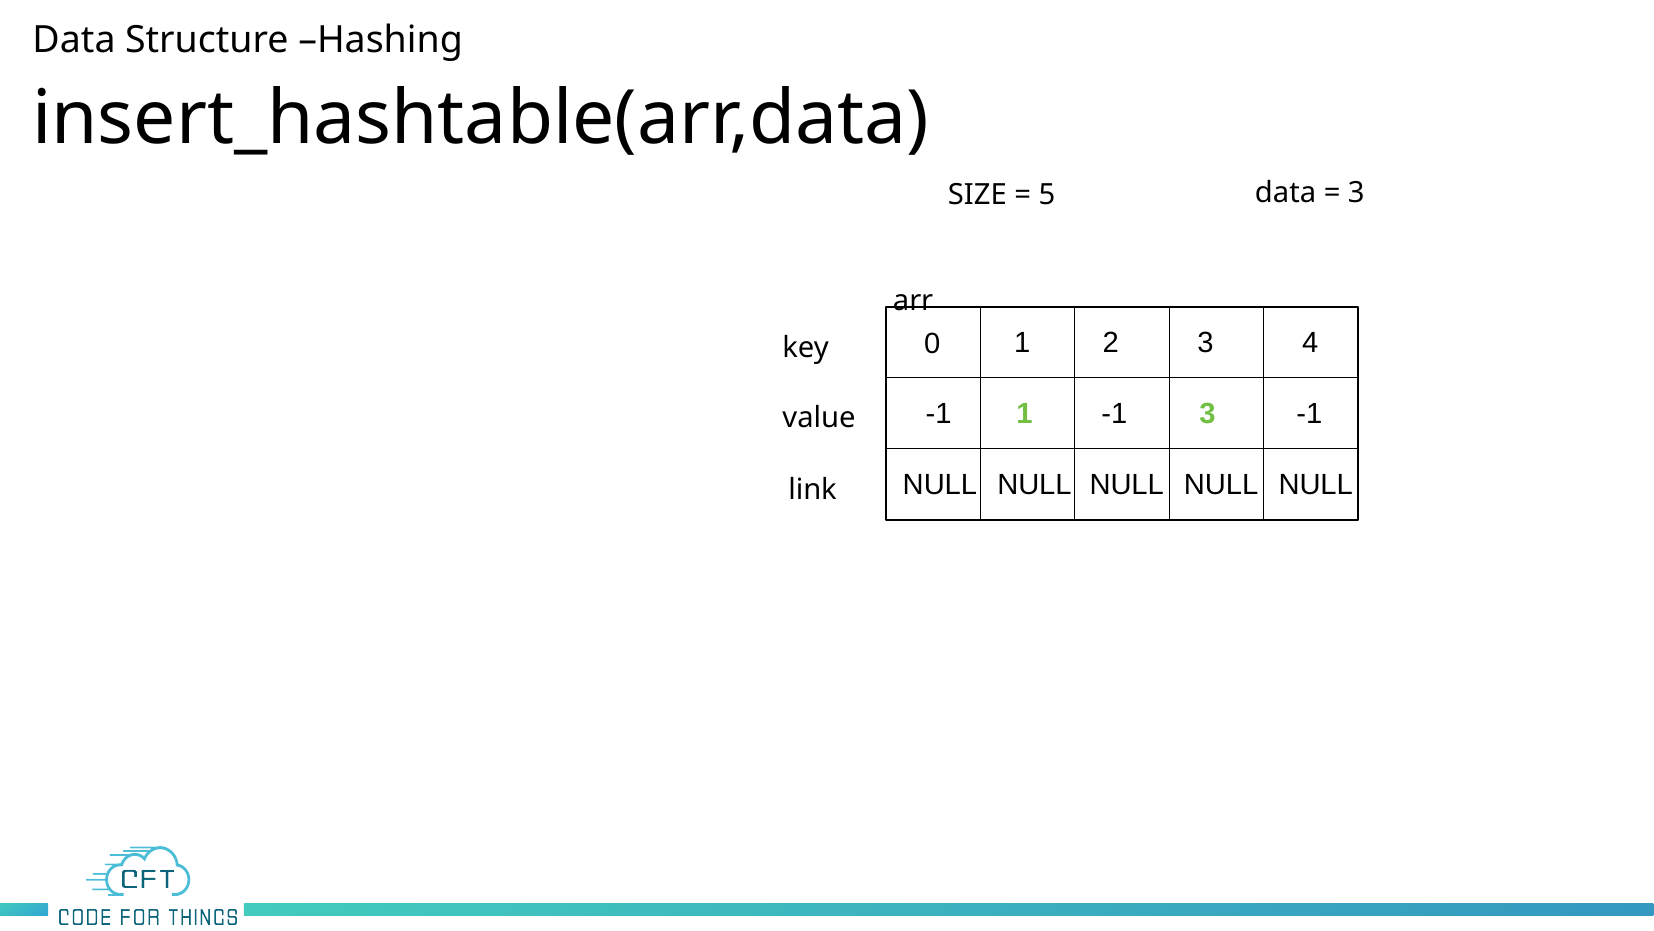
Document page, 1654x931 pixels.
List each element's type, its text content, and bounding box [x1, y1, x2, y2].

text_box [898, 378, 980, 448]
title Data Structure –Hashing insert_hashtable(arr,data) [32, 12, 1184, 166]
text_box 1 [1001, 389, 1058, 438]
text_box [1170, 307, 1263, 377]
text_box [1264, 509, 1359, 520]
text_box [898, 449, 980, 460]
text_box NULL [1169, 460, 1263, 508]
text_box SIZE = 5 [933, 165, 1111, 215]
text_box NULL [1074, 460, 1169, 508]
text_box data = 3 [1240, 163, 1418, 213]
text_box -1 [910, 389, 967, 438]
text_box link [773, 460, 863, 510]
text_box 4 [1287, 318, 1334, 367]
text_box arr [878, 272, 1056, 322]
text_box NULL [887, 460, 993, 509]
text_box 0 [909, 319, 956, 368]
text_box key [767, 318, 910, 403]
text_box [1170, 449, 1263, 460]
text_box [1075, 508, 1169, 520]
text_box [981, 378, 1074, 448]
text_box 3 [1184, 389, 1241, 438]
text_box 3 [1182, 318, 1229, 367]
text_box -1 [1281, 389, 1338, 438]
text_box [1264, 307, 1359, 377]
text_box [1075, 449, 1169, 460]
text_box 1 [999, 318, 1046, 367]
text_box -1 [1086, 389, 1143, 438]
text_box [1264, 378, 1359, 448]
text_box [1075, 307, 1169, 377]
text_box NULL [982, 460, 1074, 508]
picture [59, 846, 237, 925]
text_box [981, 508, 1074, 520]
text_box [885, 473, 980, 520]
text_box NULL [1263, 460, 1368, 509]
text_box value [767, 389, 898, 473]
text_box [981, 449, 1074, 460]
text_box [1075, 378, 1169, 448]
text_box [1170, 378, 1263, 448]
text_box [1264, 449, 1359, 460]
text_box 2 [1087, 318, 1134, 367]
text_box [981, 307, 1074, 377]
text_box [910, 322, 980, 377]
text_box [1170, 508, 1263, 520]
